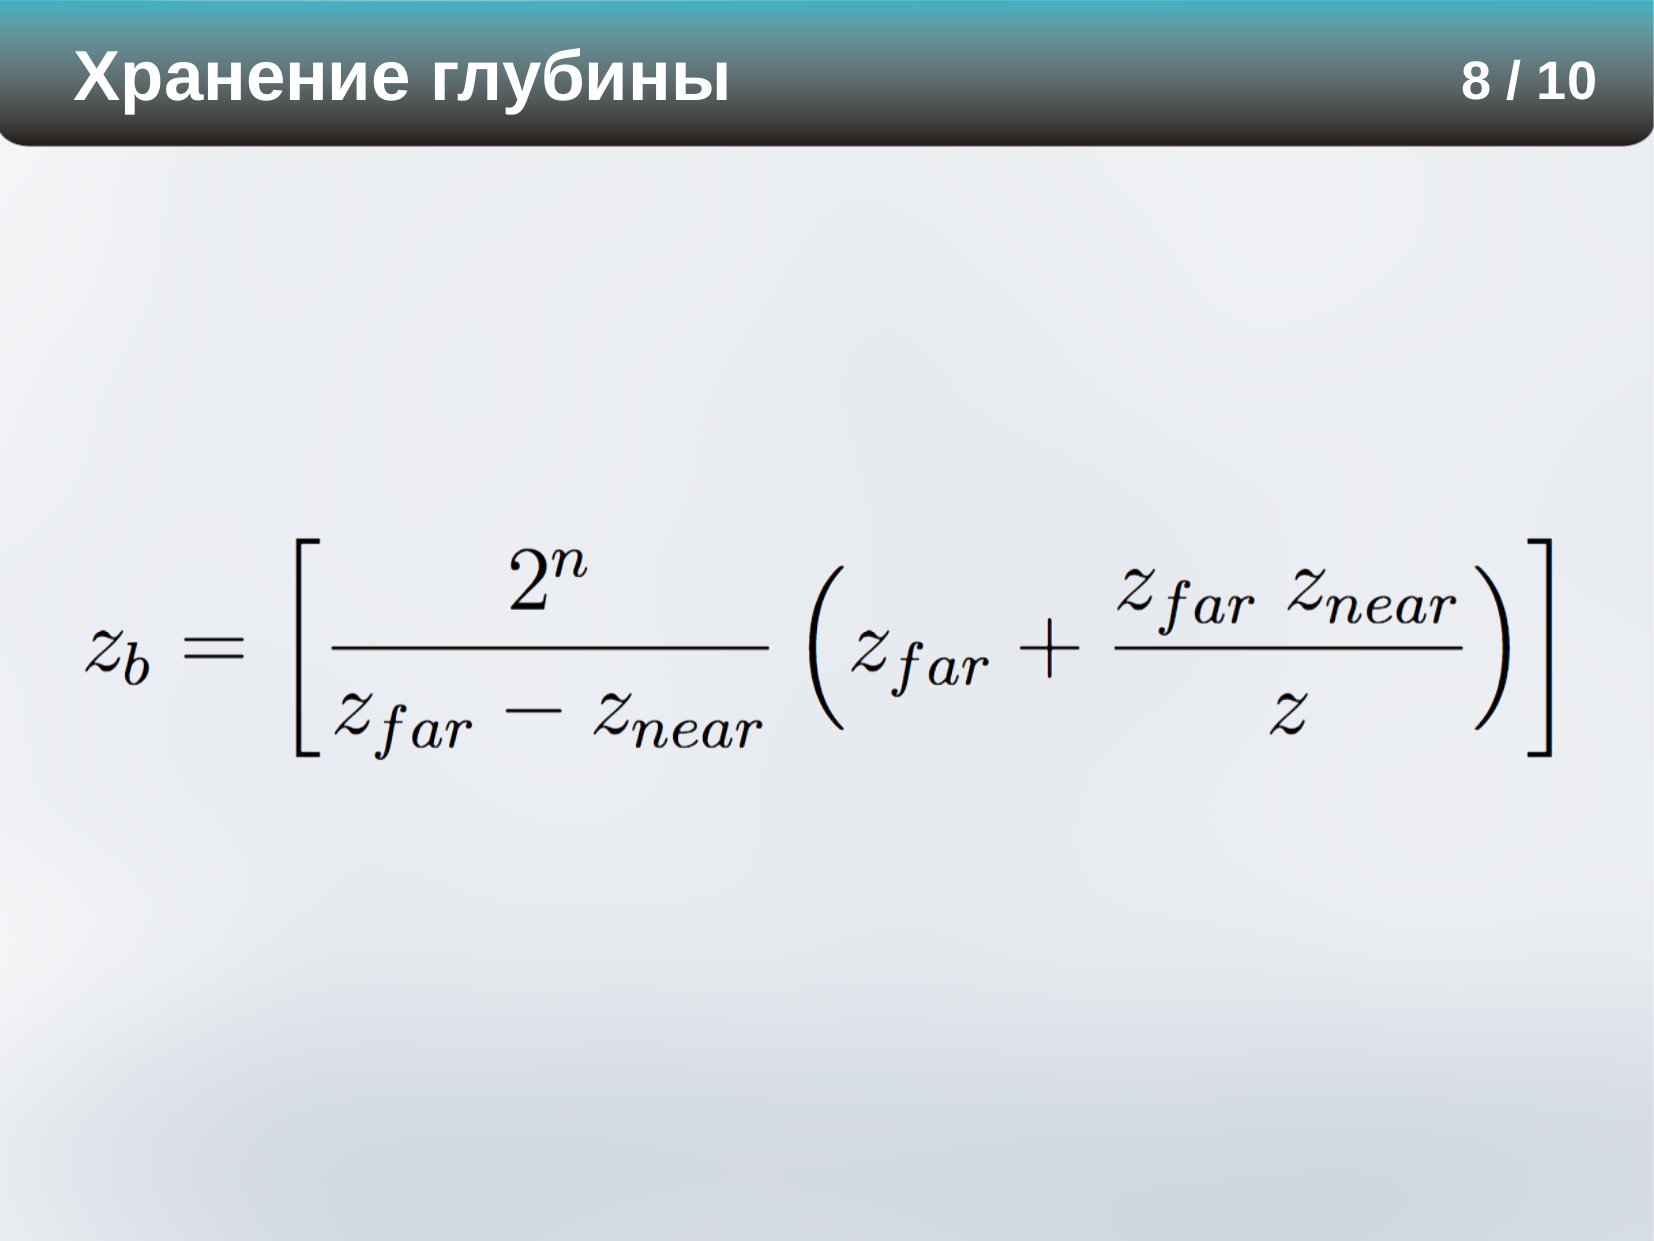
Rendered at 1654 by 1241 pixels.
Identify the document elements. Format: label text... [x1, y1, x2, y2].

text_box <number> / 10 [1446, 42, 1654, 179]
picture [0, 0, 1654, 1241]
text_box Хранение глубины [59, 29, 1418, 124]
